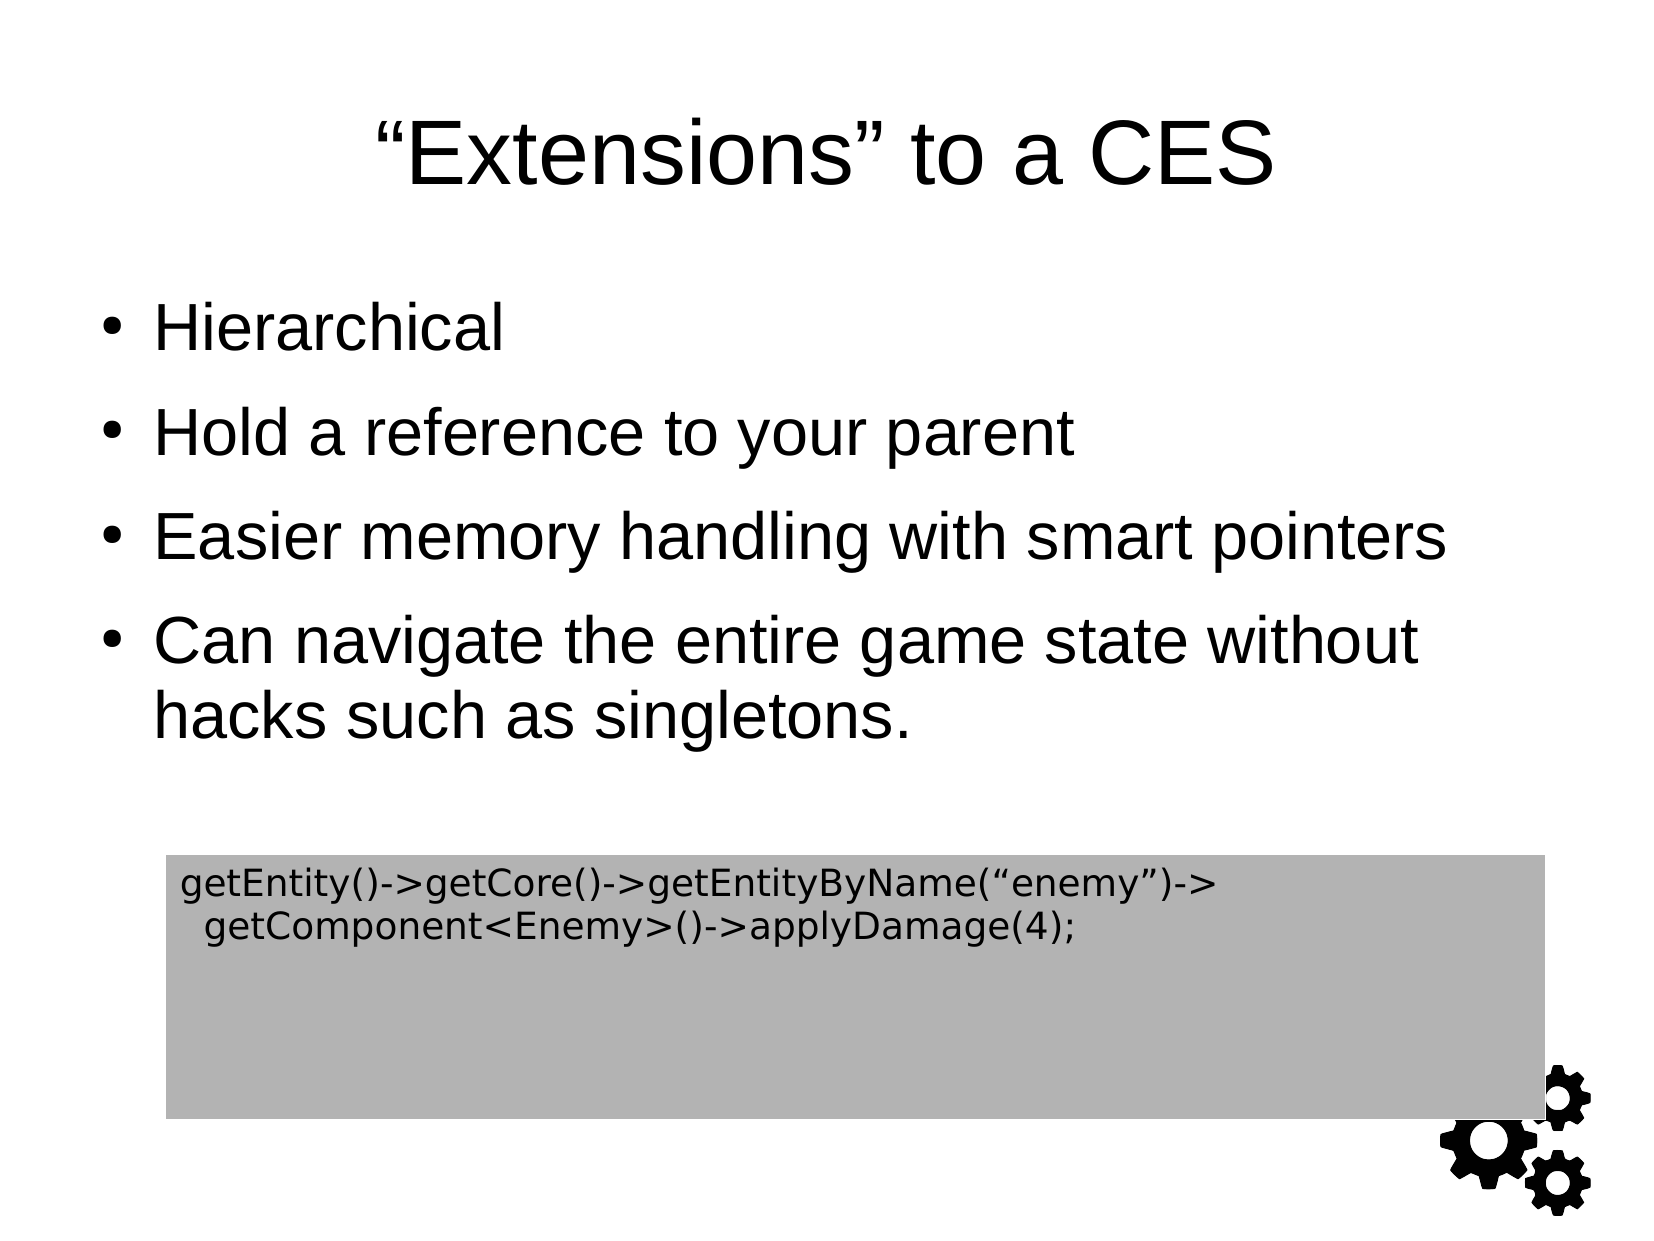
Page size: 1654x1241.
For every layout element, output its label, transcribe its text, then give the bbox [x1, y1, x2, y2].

title “Extensions” to a CES [82, 49, 1571, 257]
picture [1440, 1065, 1591, 1216]
table_header getEntity()->getCore()->getEntityByName(“enemy”)-> getComponent<Enemy>()->applyDamage(4); [166, 855, 1545, 1119]
list Hierarchical Hold a reference to your parent Easier memory handling with smart pointers Can navigate the entire game state without hacks such as singletons. [82, 290, 1571, 1010]
